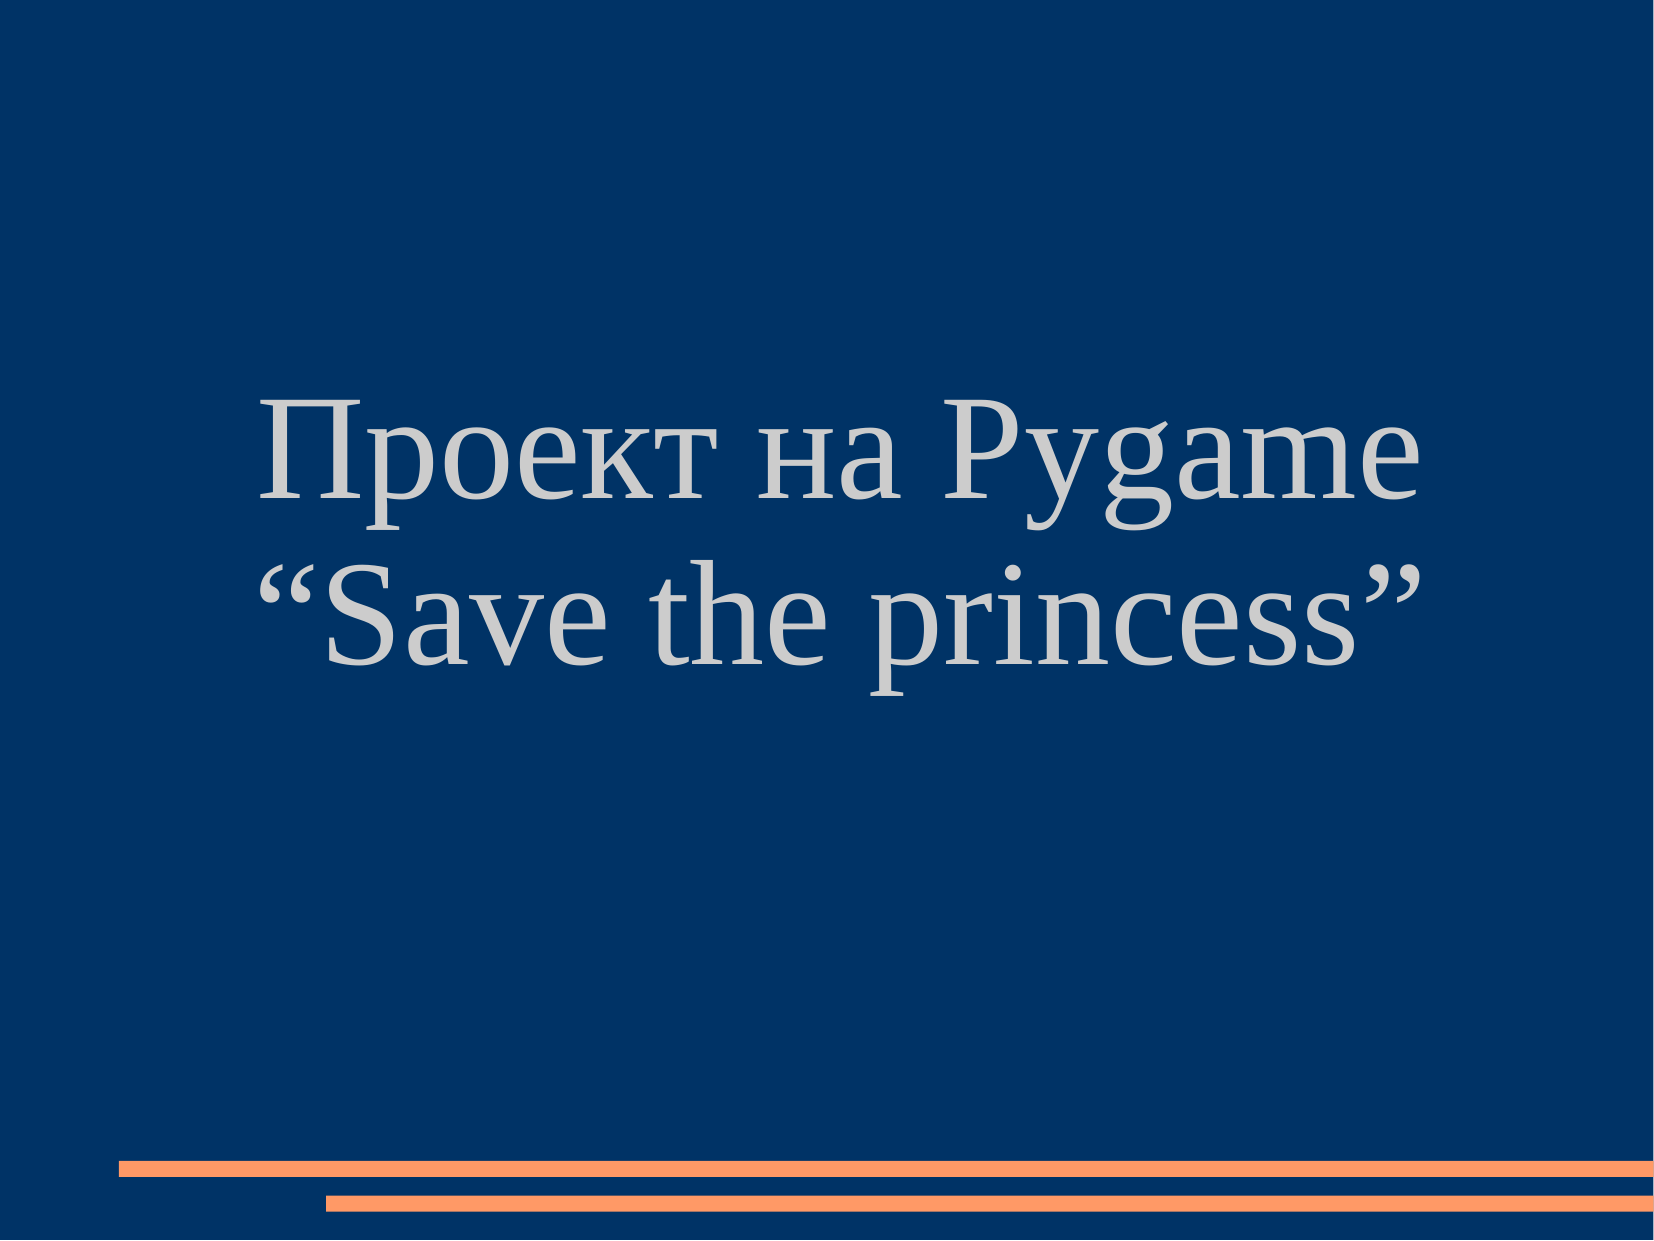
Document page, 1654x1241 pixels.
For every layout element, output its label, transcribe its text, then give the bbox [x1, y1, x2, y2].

subtitle Проект на Pygame “Save the princess” [144, 139, 1536, 922]
